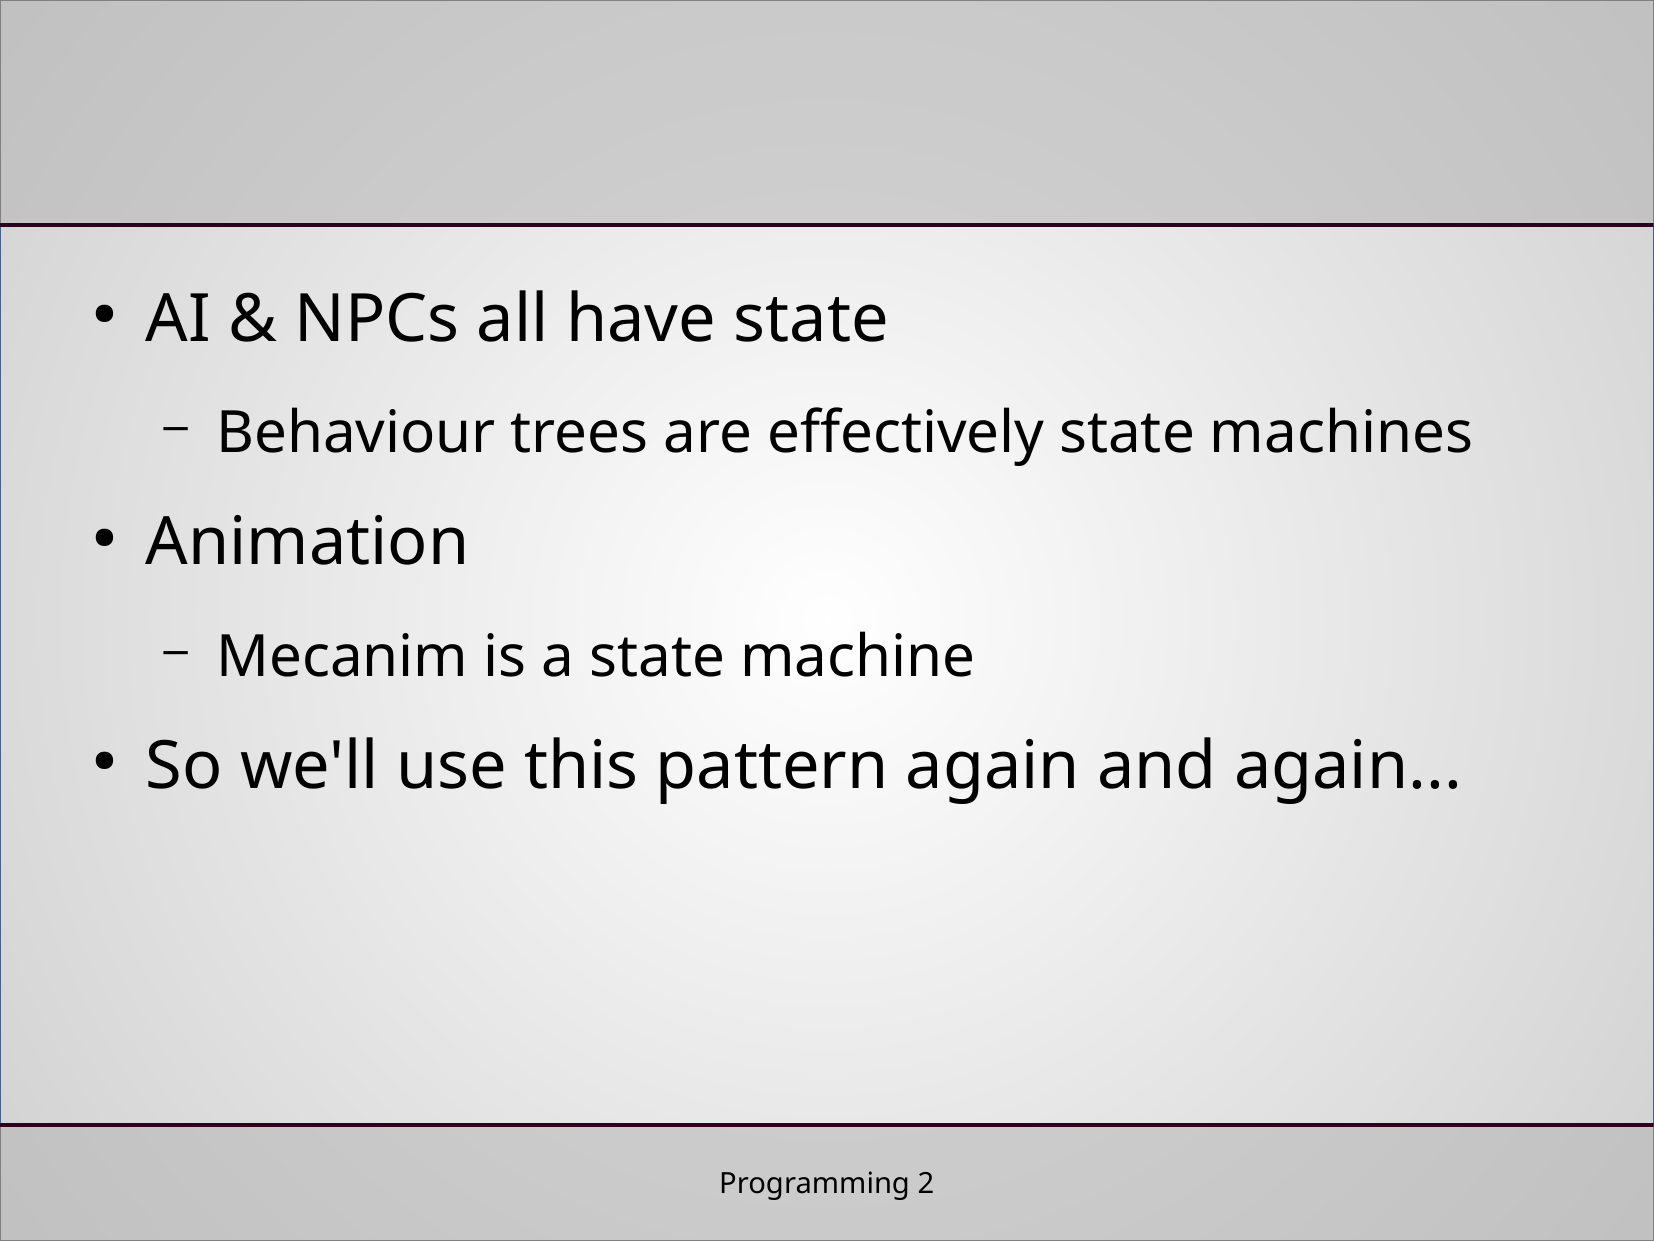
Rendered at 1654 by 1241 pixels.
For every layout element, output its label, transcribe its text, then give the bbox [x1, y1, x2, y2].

list AI & NPCs all have state Behaviour trees are effectively state machines Animation Mecanim is a state machine So we'll use this pattern again and again... [75, 270, 1571, 1075]
